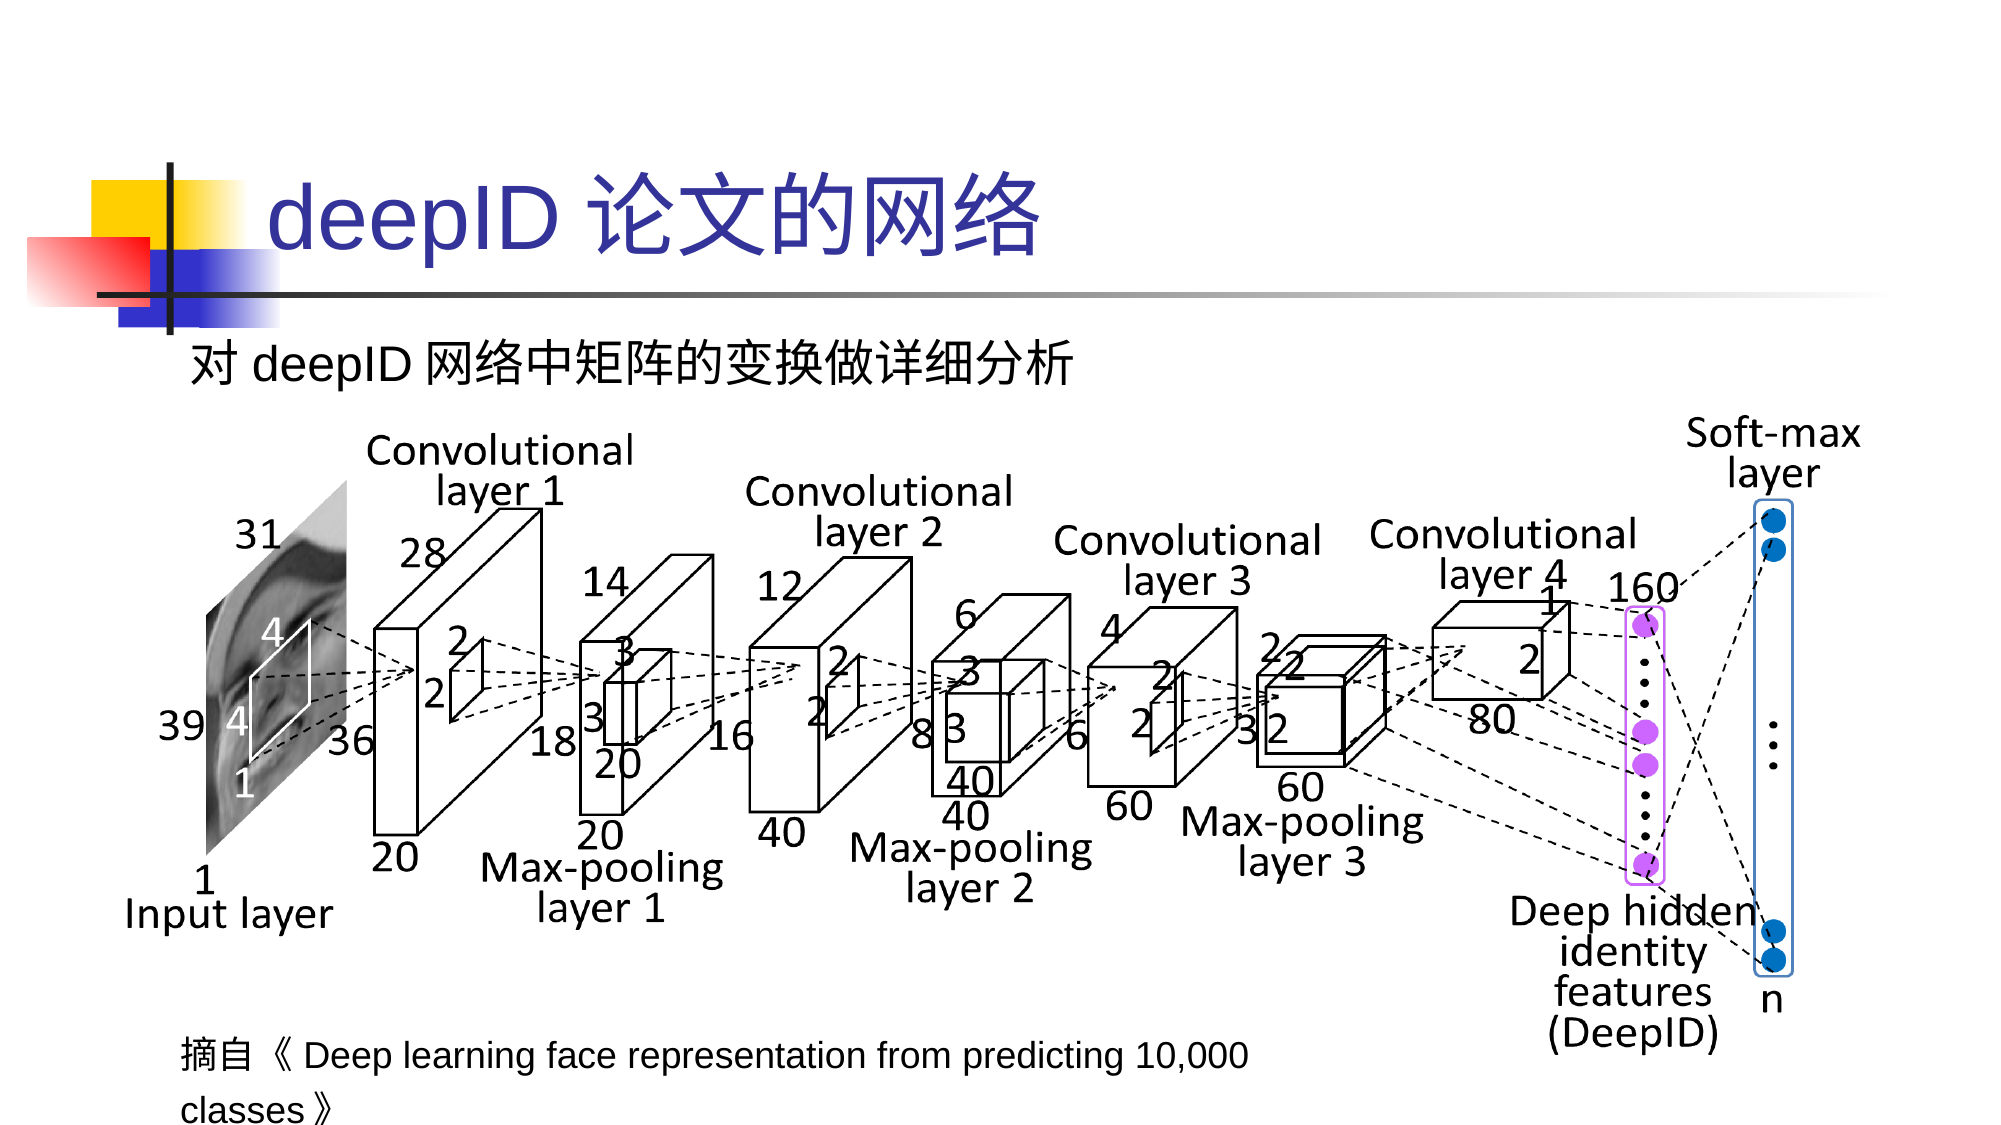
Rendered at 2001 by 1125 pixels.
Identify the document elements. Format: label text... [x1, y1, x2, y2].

title deepID论文的网络 [251, 35, 1957, 275]
picture [94, 389, 1890, 1087]
text_box 摘自《Deep learning face representation from predicting 10,000 classes》 [165, 1017, 1443, 1075]
list 对deepID网络中矩阵的变换做详细分析 [189, 331, 1890, 389]
